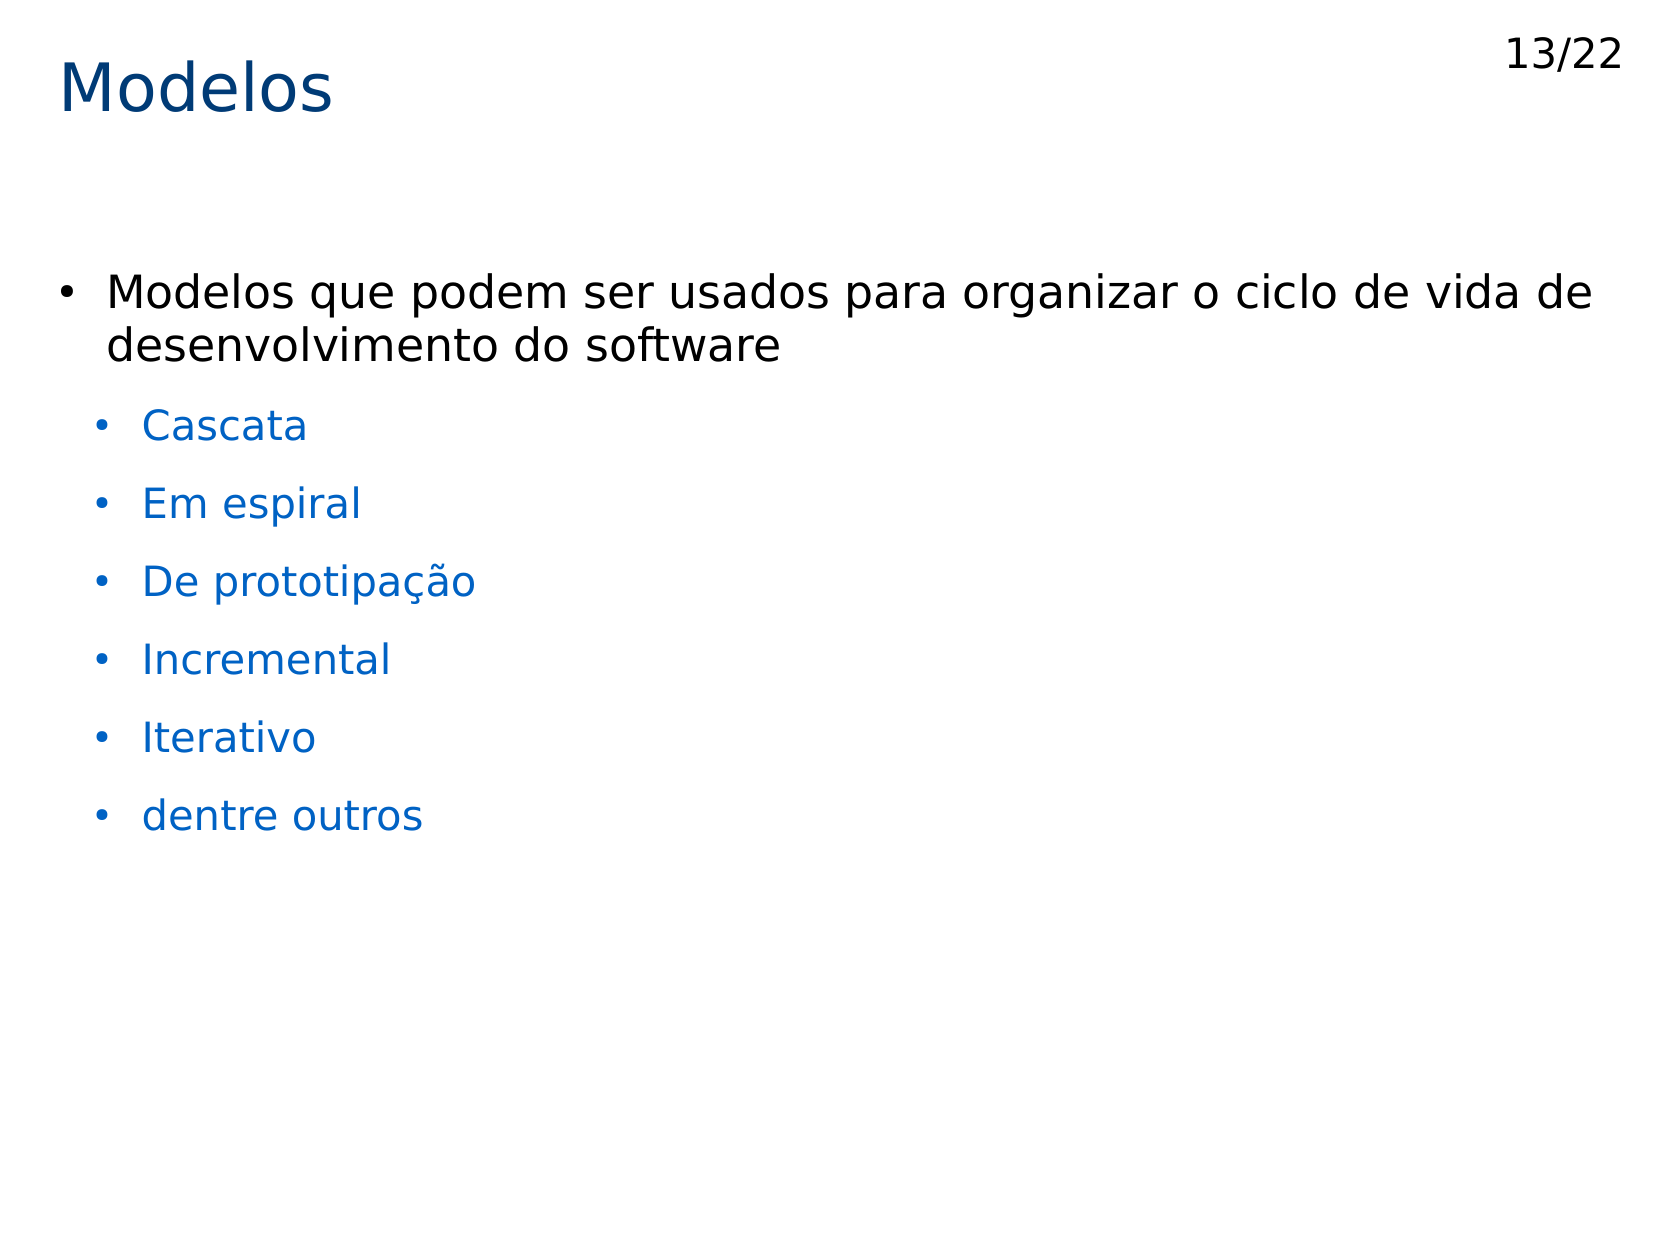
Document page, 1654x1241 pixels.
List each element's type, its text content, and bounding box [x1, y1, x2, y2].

title Modelos [59, 29, 1506, 148]
list Modelos que podem ser usados para organizar o ciclo de vida de desenvolvimento do software Cascata Em espiral De prototipação Incremental Iterativo dentre outros [59, 265, 1625, 1211]
